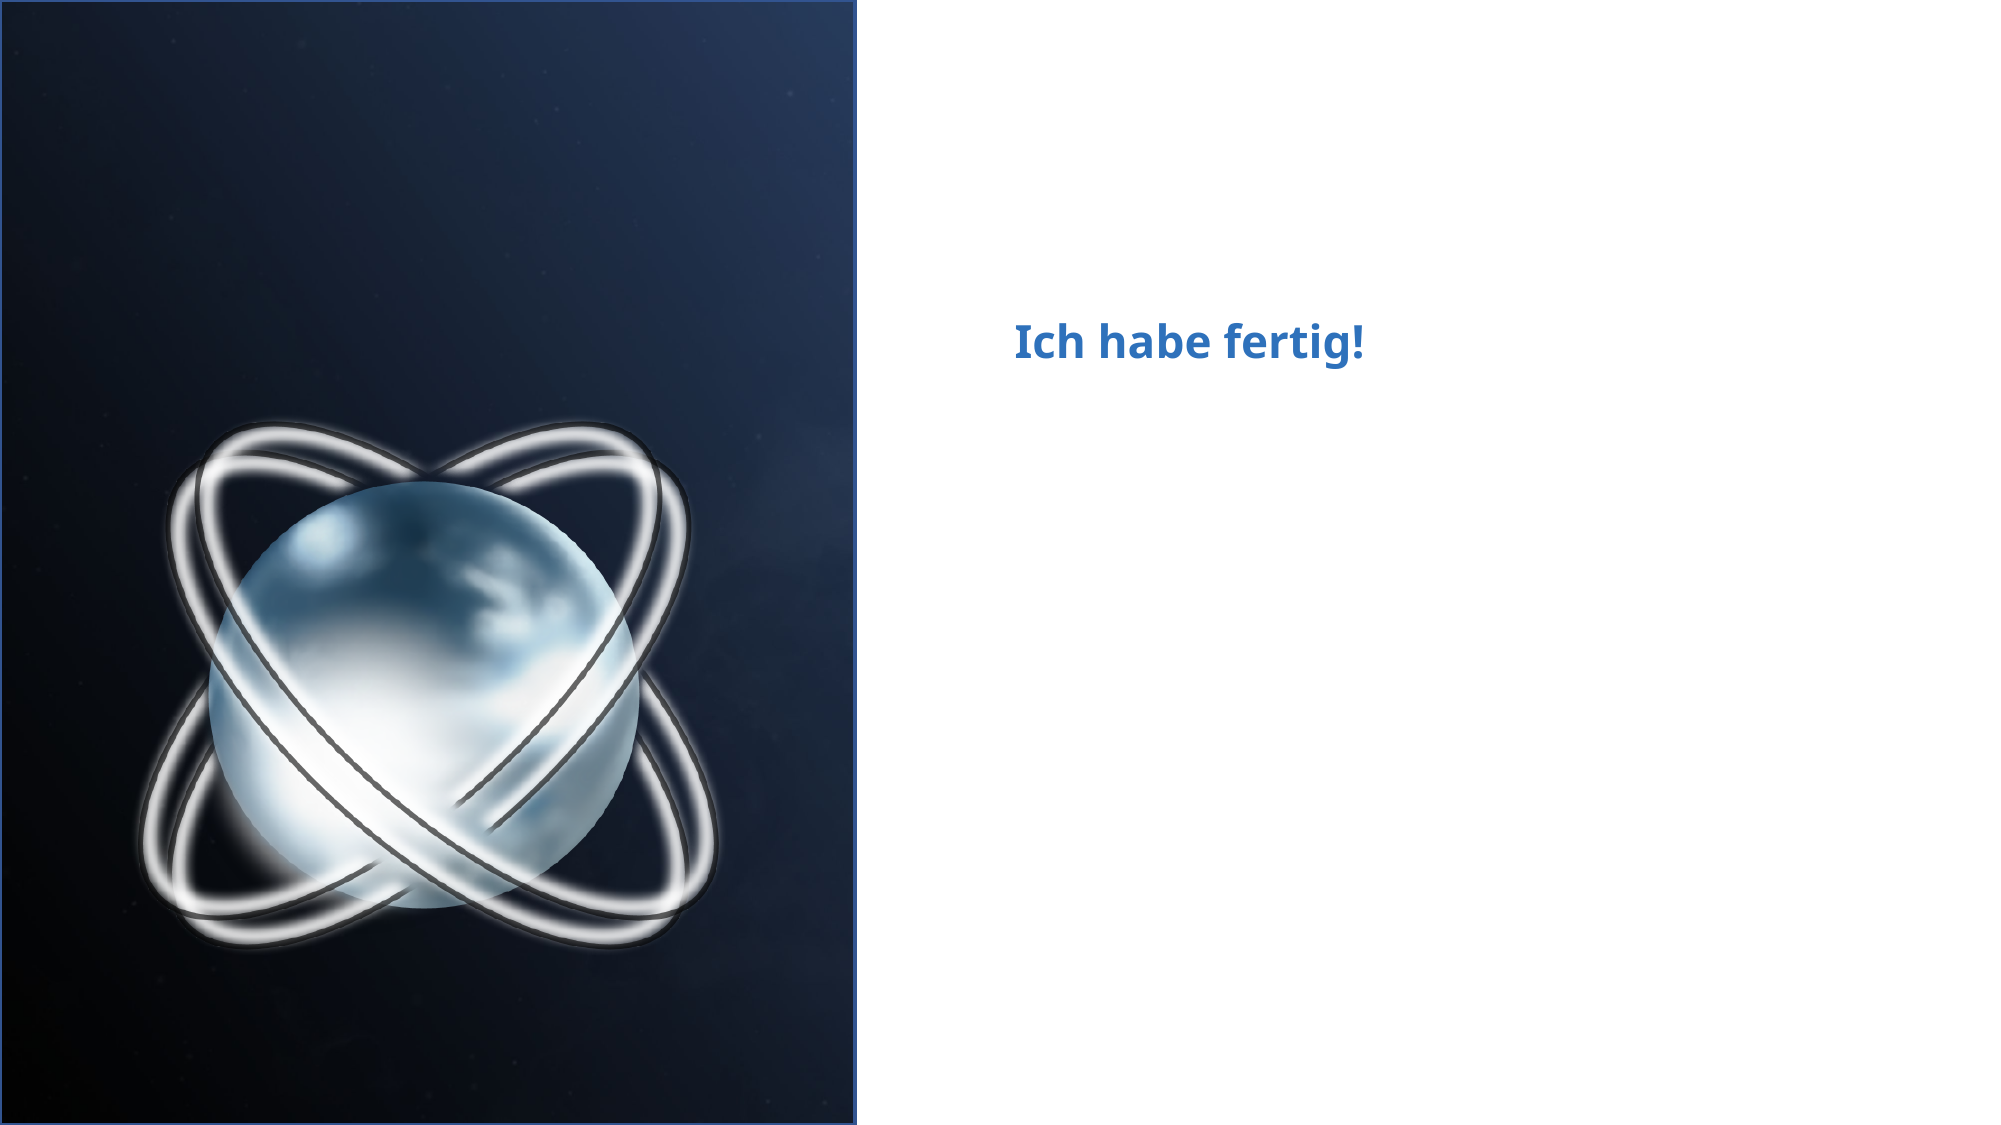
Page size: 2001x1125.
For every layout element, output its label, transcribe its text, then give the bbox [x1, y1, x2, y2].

picture [130, 413, 726, 956]
text_box [0, 0, 856, 1125]
text_box Ich habe fertig! [999, 305, 1595, 376]
